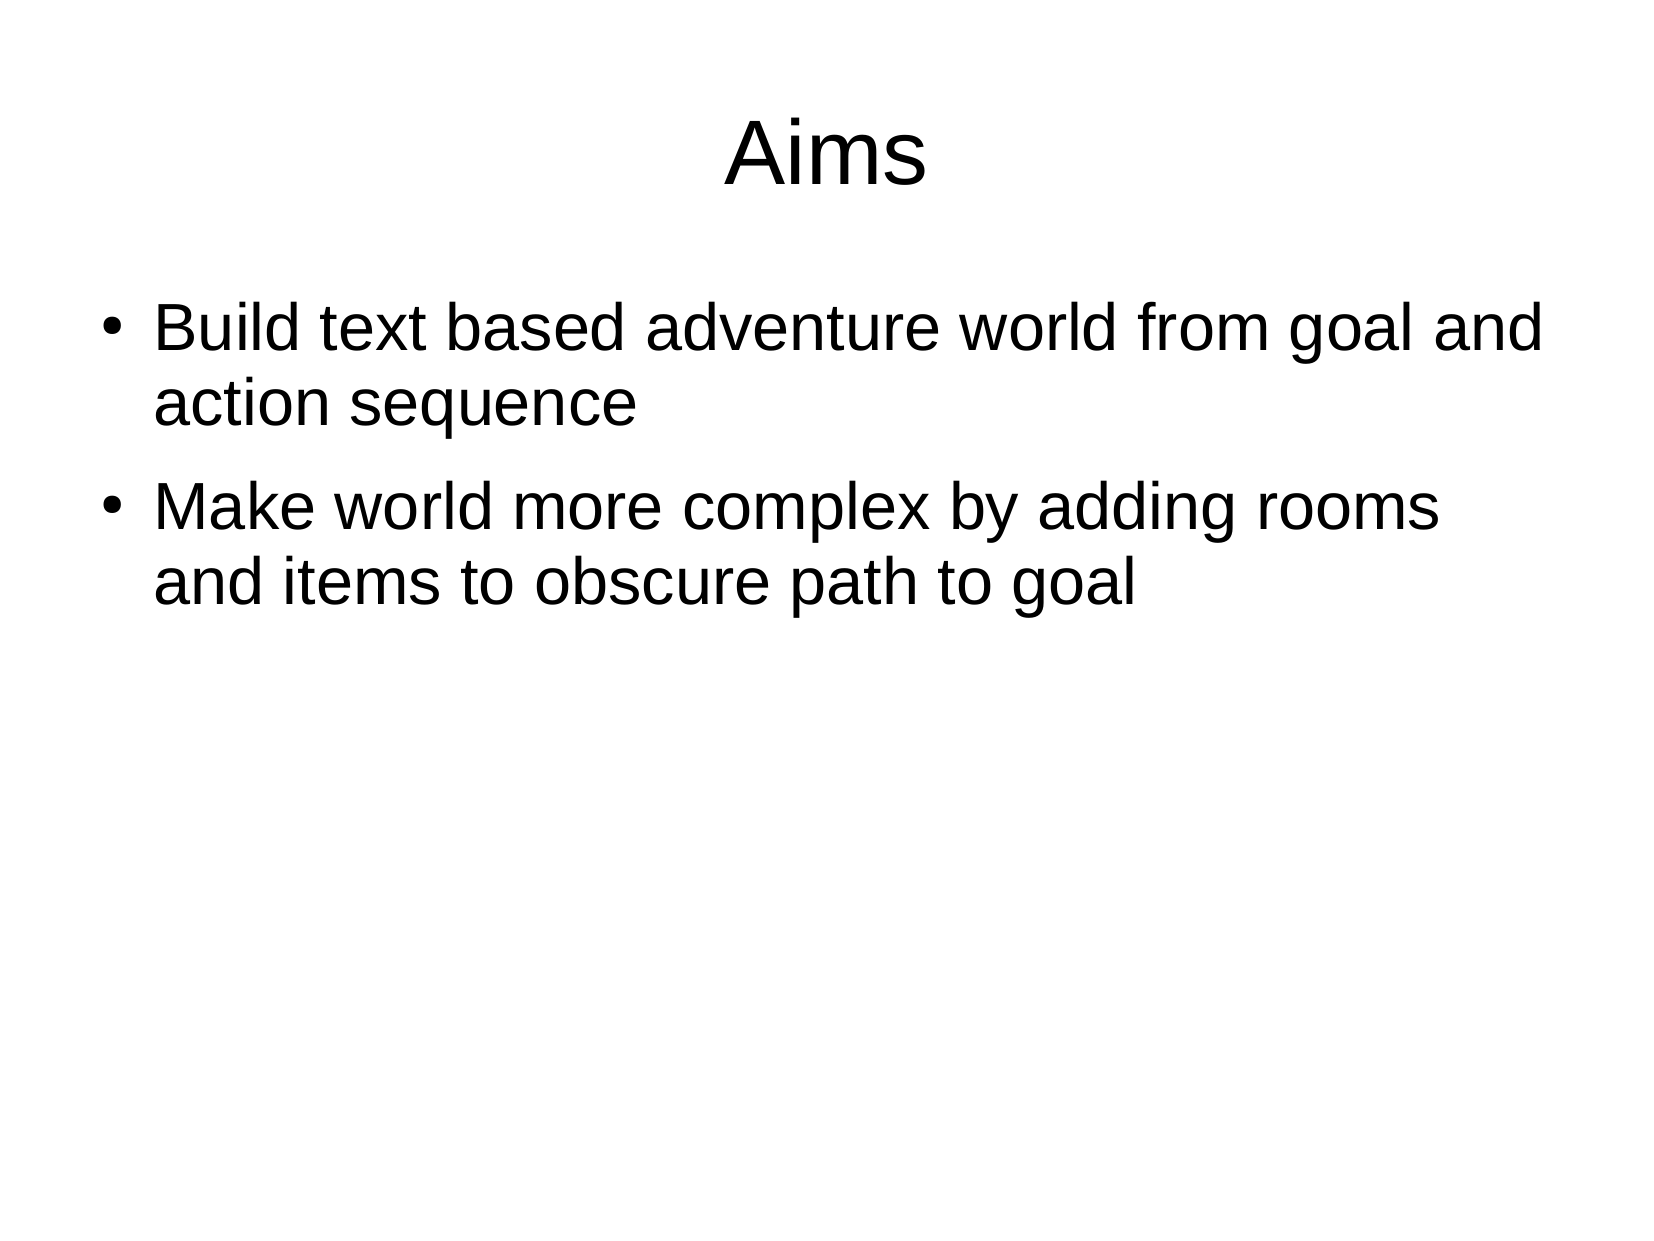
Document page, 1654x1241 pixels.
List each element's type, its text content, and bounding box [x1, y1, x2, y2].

list Build text based adventure world from goal and action sequence Make world more complex by adding rooms and items to obscure path to goal [82, 290, 1571, 1010]
title Aims [82, 49, 1571, 257]
